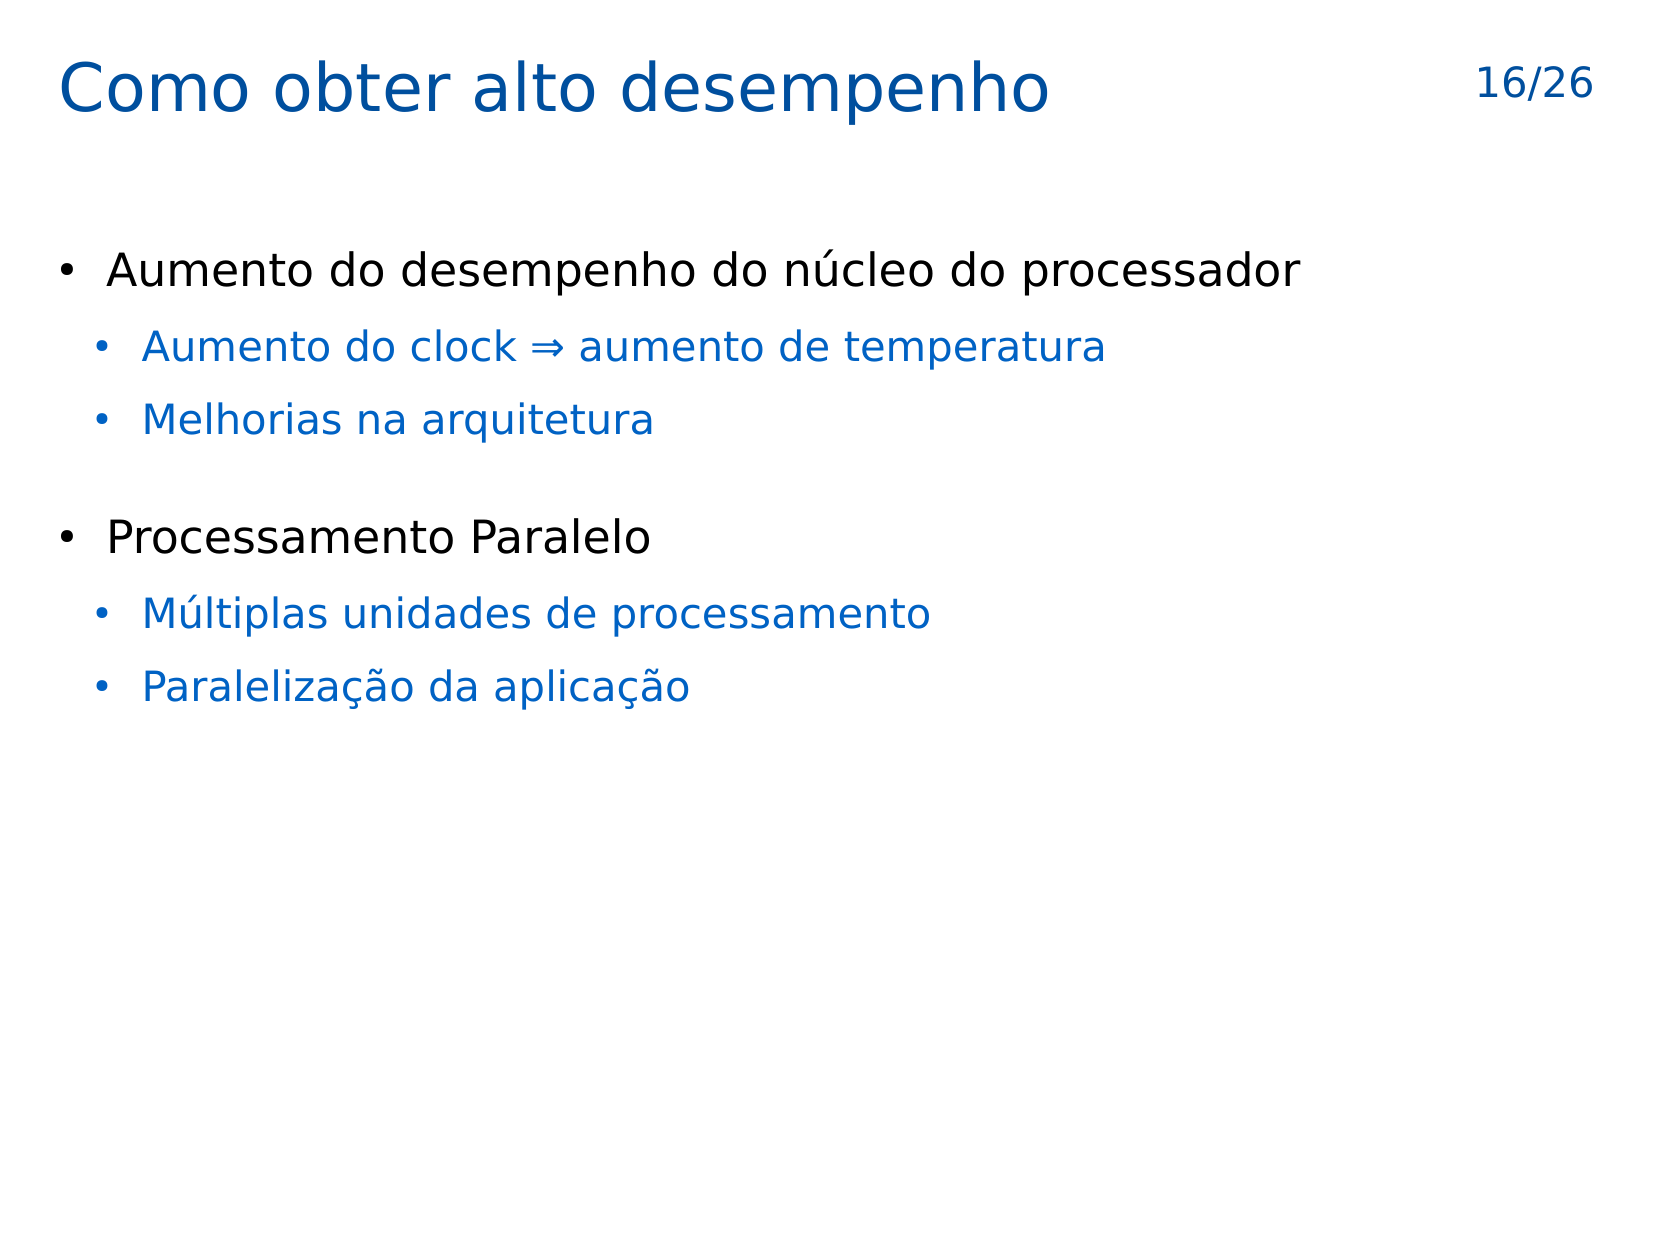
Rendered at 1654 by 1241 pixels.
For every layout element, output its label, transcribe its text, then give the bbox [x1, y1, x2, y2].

title Como obter alto desempenho [59, 29, 1625, 148]
list Aumento do desempenho do núcleo do processador Aumento do clock ⇒ aumento de temperatura Melhorias na arquitetura Processamento Paralelo Múltiplas unidades de processamento Paralelização da aplicação [59, 236, 1595, 1182]
